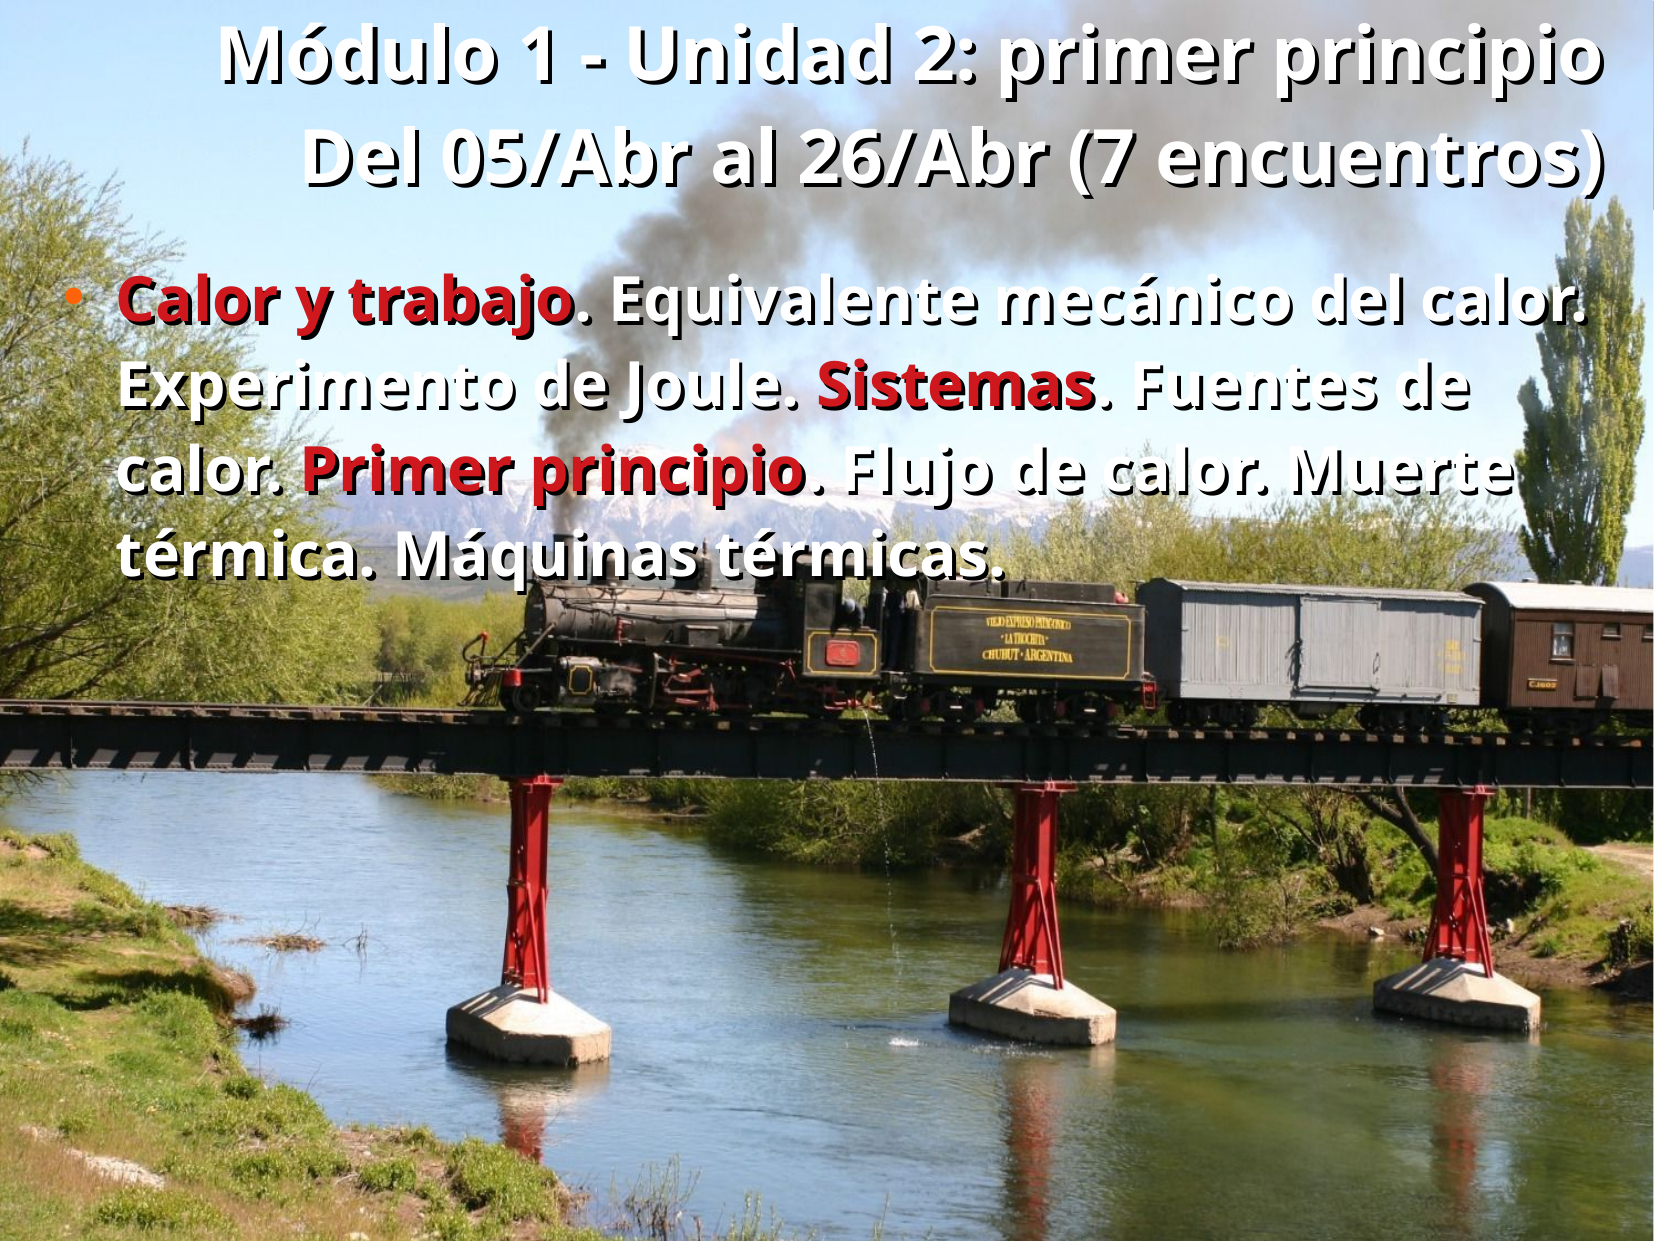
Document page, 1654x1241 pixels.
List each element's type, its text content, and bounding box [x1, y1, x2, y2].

picture [0, 0, 1654, 1241]
list Calor y trabajo. Equivalente mecánico del calor. Experimento de Joule. Sistemas. Fuentes de calor. Primer principio. Flujo de calor. Muerte térmica. Máquinas térmicas. [45, 255, 1606, 1156]
title Módulo 1 - Unidad 2: primer principio Del 05/Abr al 26/Abr (7 encuentros) [45, 11, 1606, 195]
